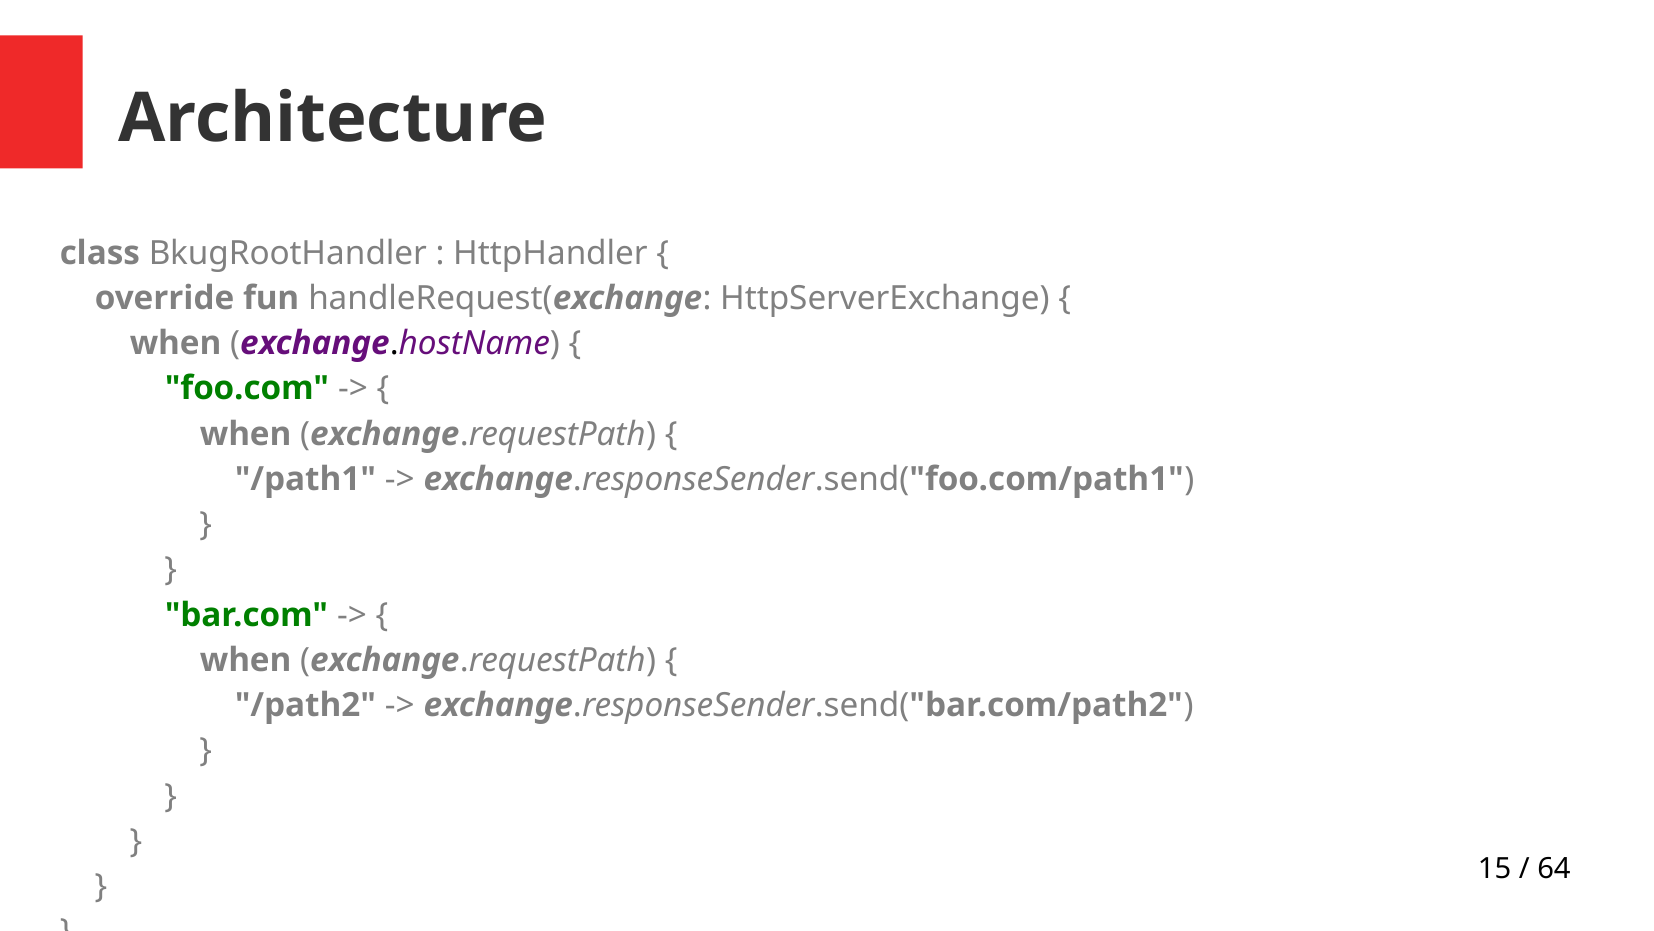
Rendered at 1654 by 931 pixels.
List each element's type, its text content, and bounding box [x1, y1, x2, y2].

text_box class BkugRootHandler : HttpHandler { override fun handleRequest(exchange: HttpServerExchange) { when (exchange.hostName) { "foo.com" -> { when (exchange.requestPath) { "/path1" -> exchange.responseSender.send("foo.com/path1") } } "bar.com" -> { when (exchange.requestPath) { "/path2" -> exchange.responseSender.send("bar.com/path2") } } } } } [45, 221, 1621, 886]
title Architecture [118, 37, 1571, 193]
